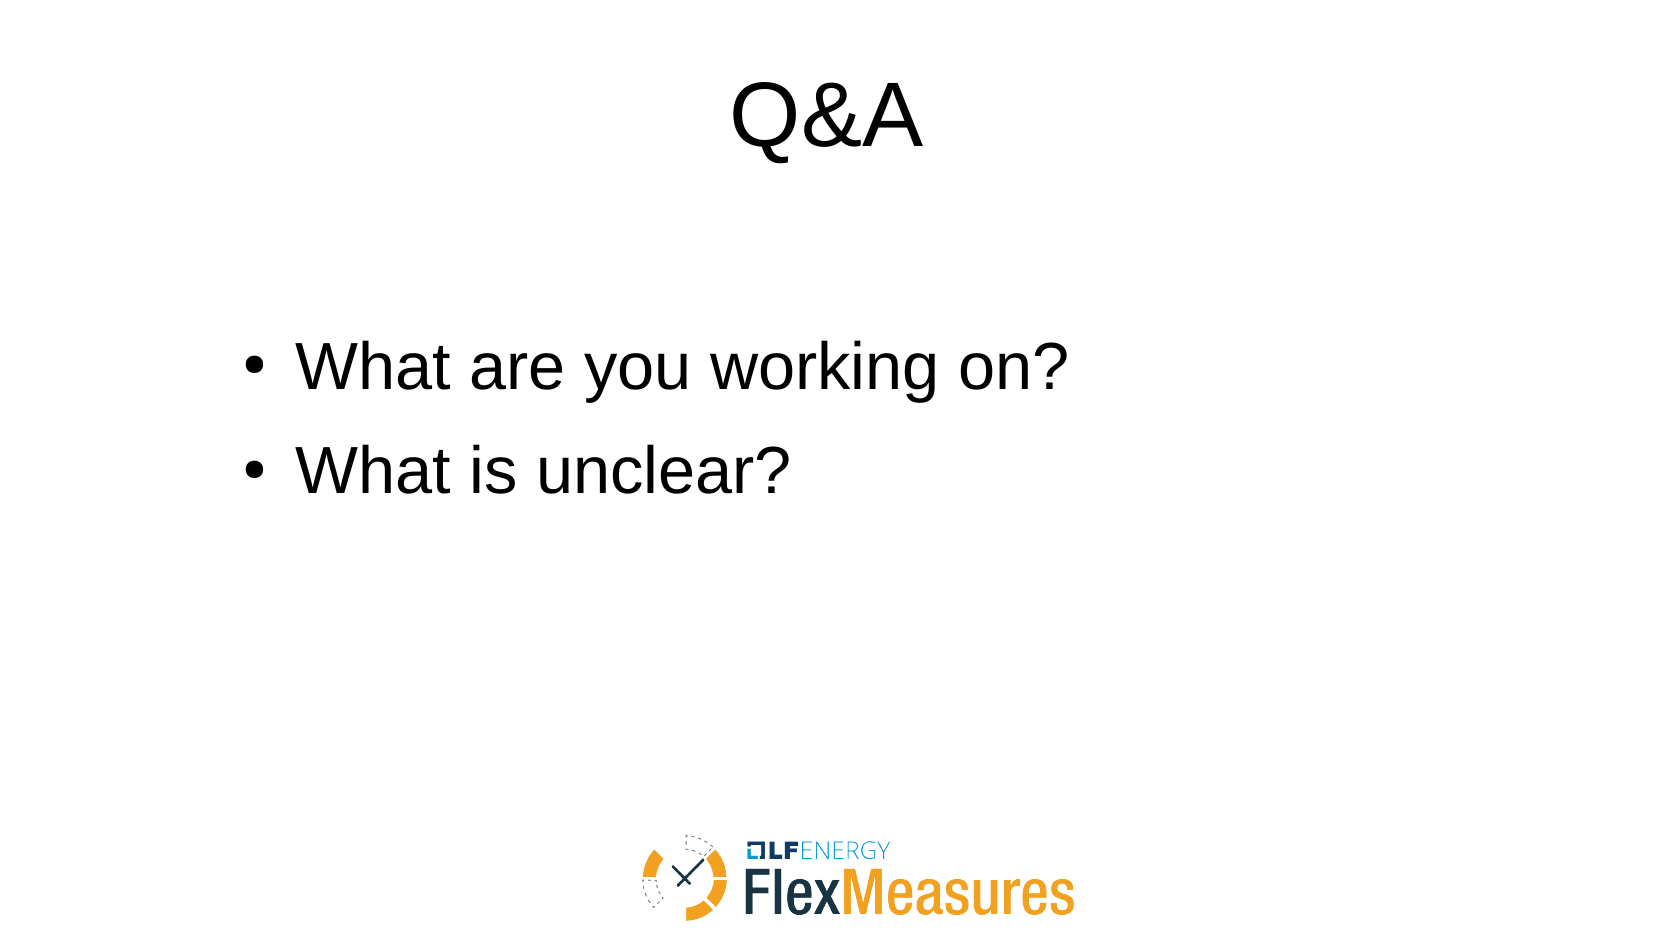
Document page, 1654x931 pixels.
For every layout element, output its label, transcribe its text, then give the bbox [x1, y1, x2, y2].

picture [642, 835, 1074, 921]
list What are you working on? What is unclear? [225, 225, 1538, 713]
title Q&A [82, 37, 1571, 193]
